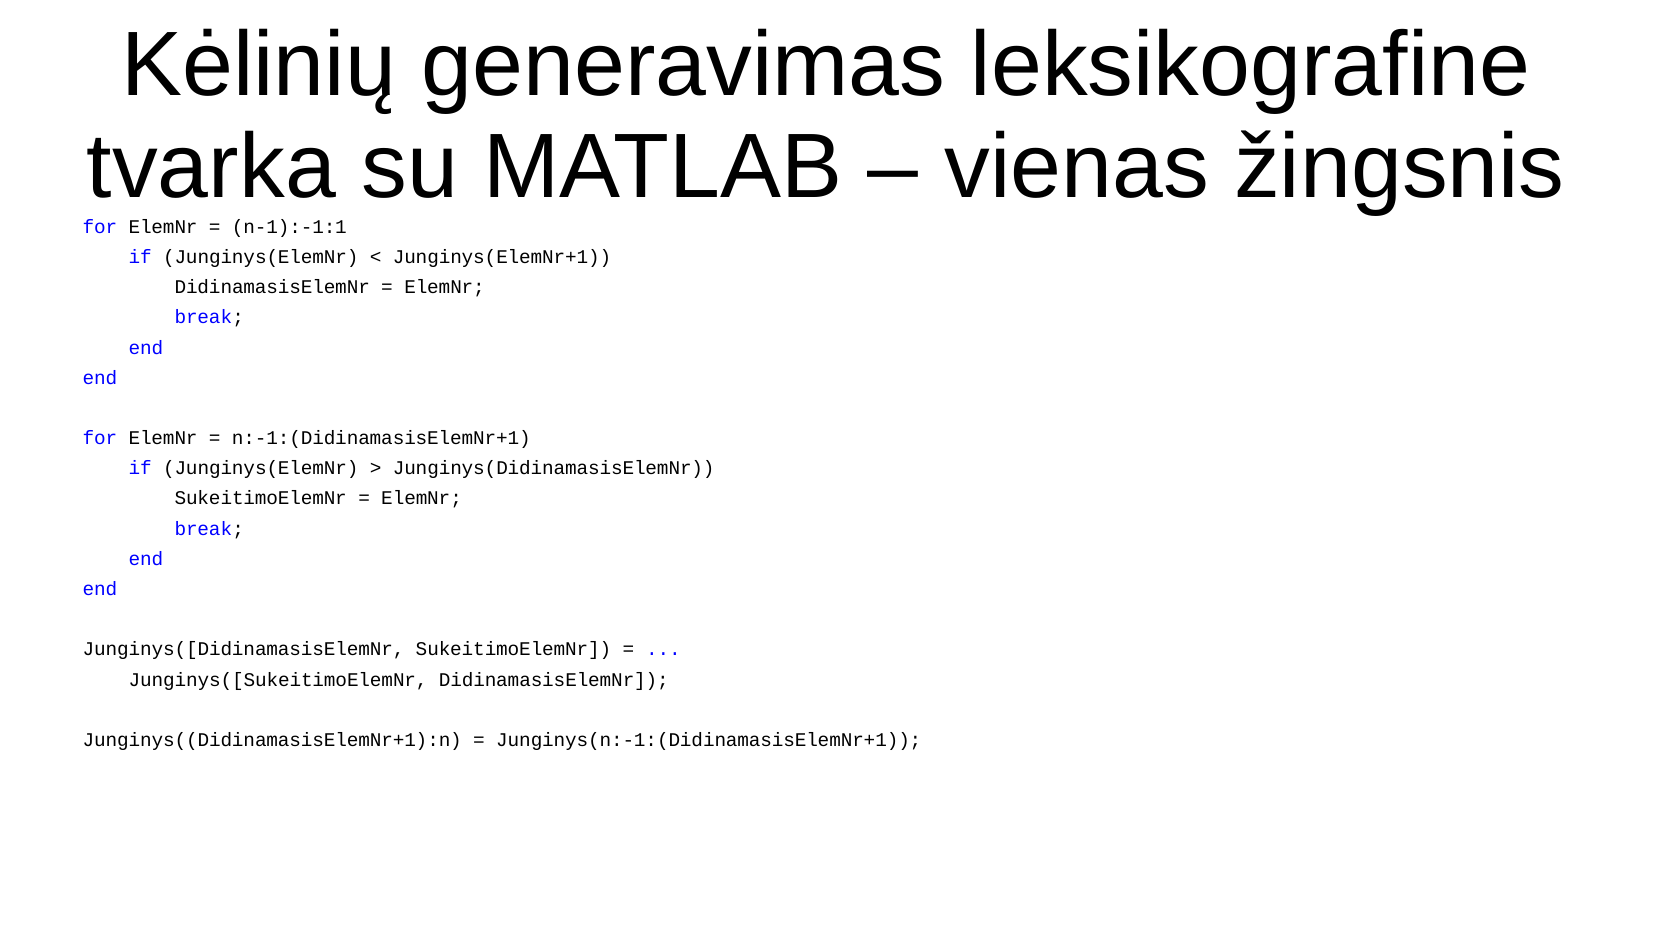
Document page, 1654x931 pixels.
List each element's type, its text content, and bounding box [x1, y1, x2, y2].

title Kėlinių generavimas leksikografine tvarka su MATLAB – vienas žingsnis [82, 12, 1571, 217]
list for ElemNr = (n-1):-1:1 if (Junginys(ElemNr) < Junginys(ElemNr+1)) DidinamasisElemNr = ElemNr; break; end end for ElemNr = n:-1:(DidinamasisElemNr+1) if (Junginys(ElemNr) > Junginys(DidinamasisElemNr)) SukeitimoElemNr = ElemNr; break; end end Junginys([DidinamasisElemNr, SukeitimoElemNr]) = ... Junginys([SukeitimoElemNr, DidinamasisElemNr]); Junginys((DidinamasisElemNr+1):n) = Junginys(n:-1:(DidinamasisElemNr+1)); [82, 217, 1571, 757]
